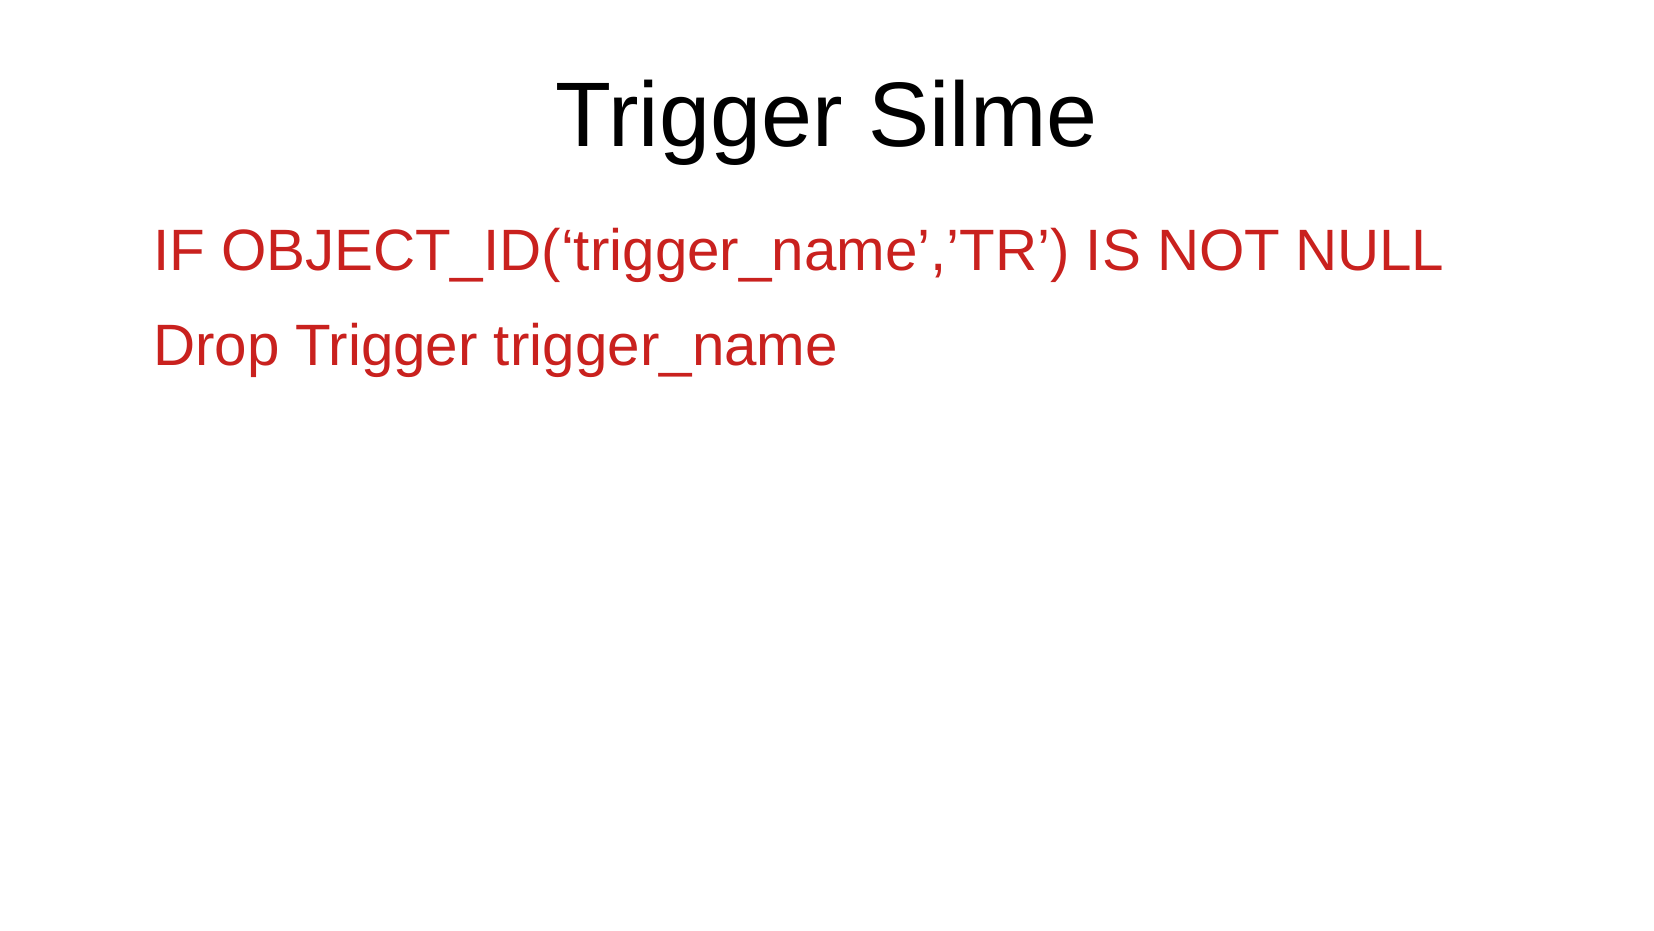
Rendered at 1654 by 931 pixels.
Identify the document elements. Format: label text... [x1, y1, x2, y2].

title Trigger Silme [82, 37, 1571, 193]
list IF OBJECT_ID(‘trigger_name’,’TR’) IS NOT NULL Drop Trigger trigger_name [82, 217, 1571, 758]
